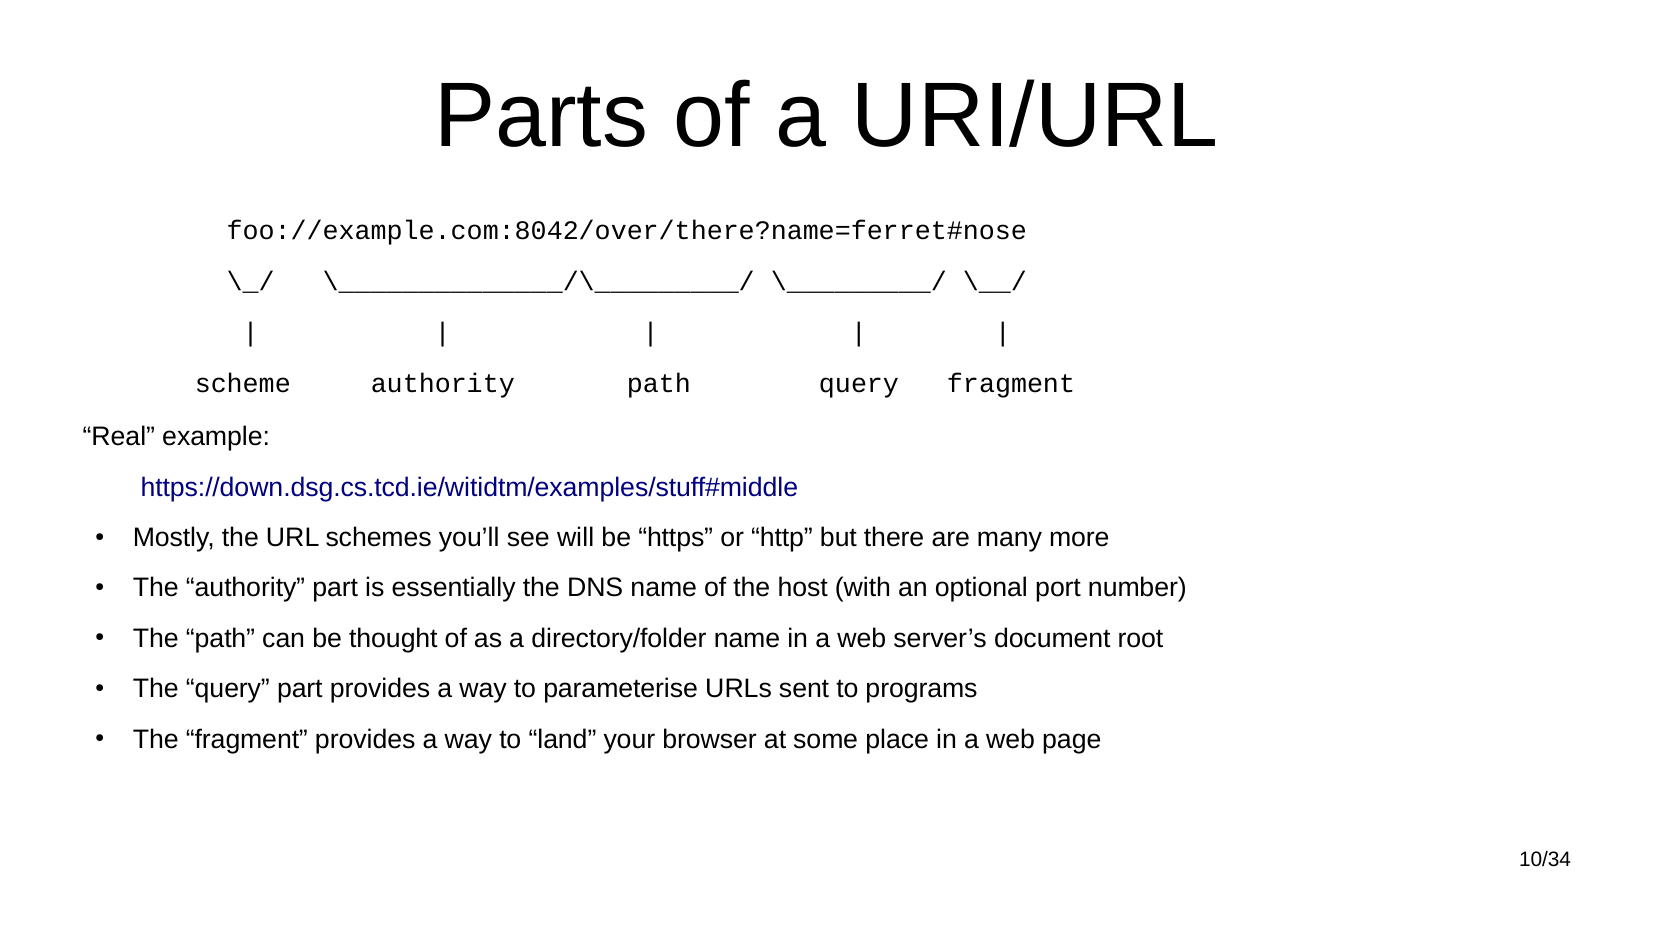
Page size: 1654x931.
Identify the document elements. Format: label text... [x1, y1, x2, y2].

list foo://example.com:8042/over/there?name=ferret#nose \_/ \______________/\_________/ \_________/ \__/ | | | | | scheme authority path query fragment “Real” example: https://down.dsg.cs.tcd.ie/witidtm/examples/stuff#middle Mostly, the URL schemes you’ll see will be “https” or “http” but there are many more The “authority” part is essentially the DNS name of the host (with an optional port number) The “path” can be thought of as a directory/folder name in a web server’s document root The “query” part provides a way to parameterise URLs sent to programs The “fragment” provides a way to “land” your browser at some place in a web page [82, 217, 1571, 758]
title Parts of a URI/URL [82, 37, 1571, 193]
